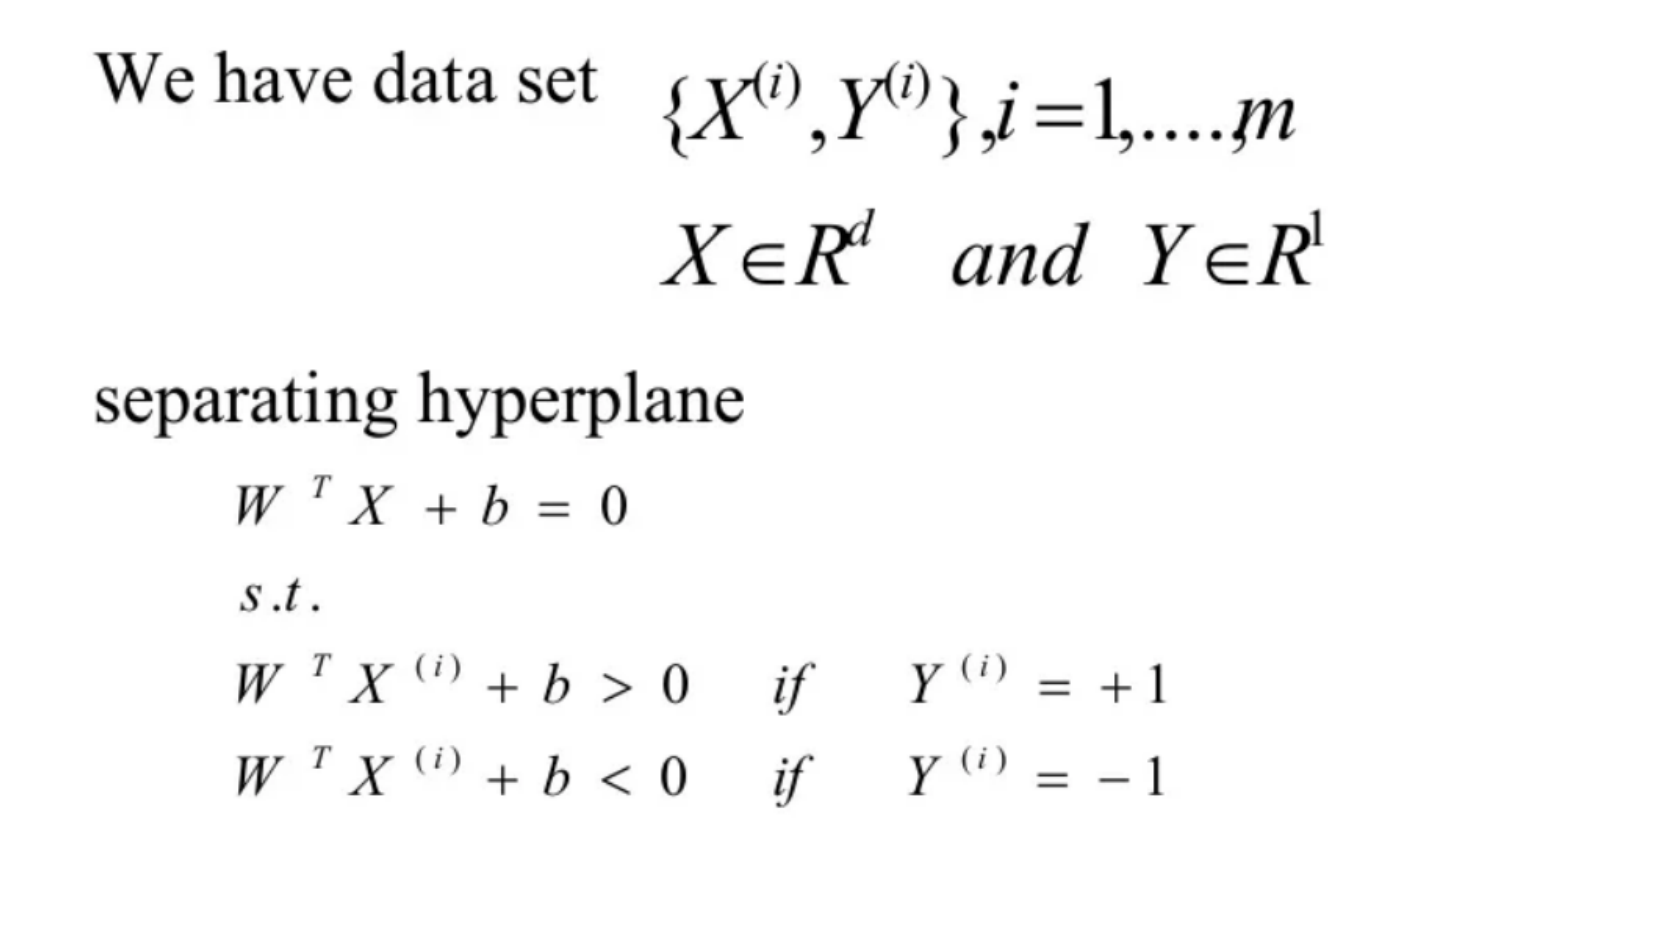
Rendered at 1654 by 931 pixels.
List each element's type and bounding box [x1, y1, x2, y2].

picture [79, 29, 1351, 855]
